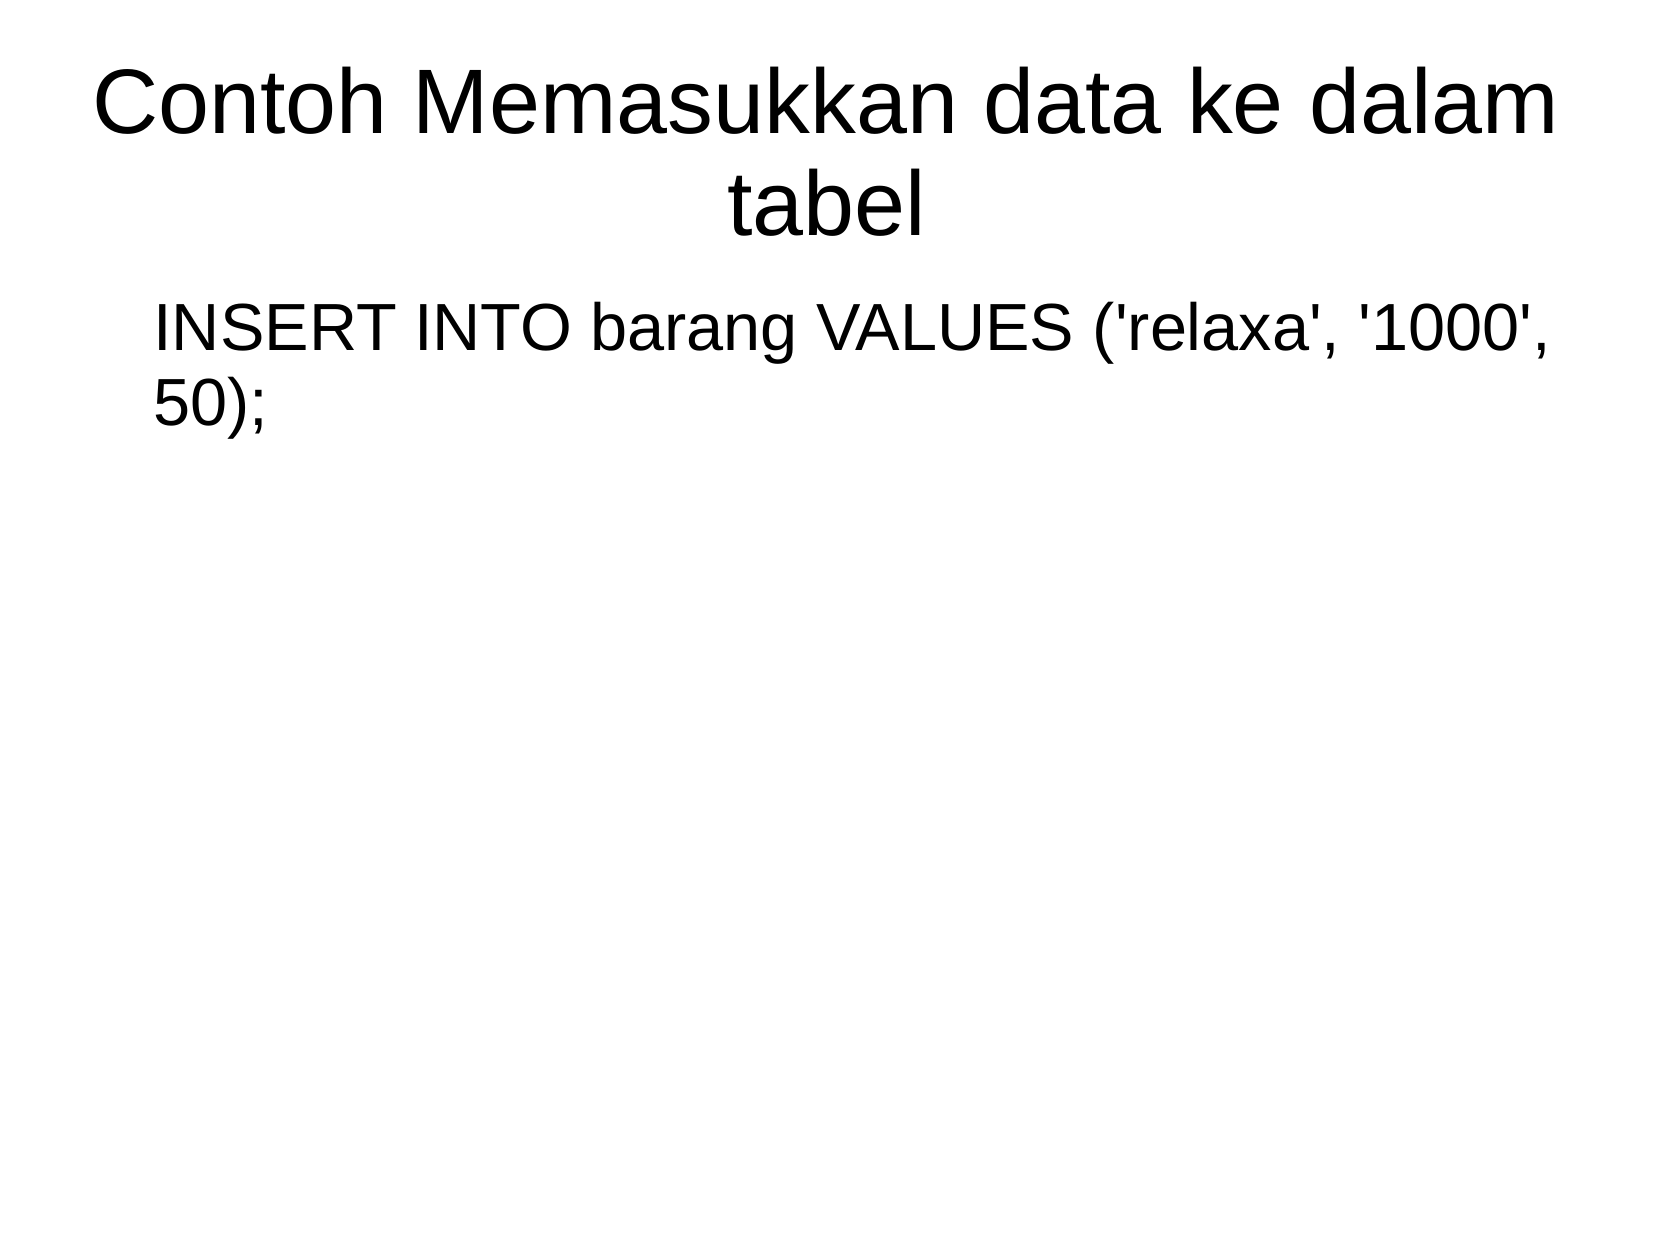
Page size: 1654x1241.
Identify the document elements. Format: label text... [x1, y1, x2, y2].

title Contoh Memasukkan data ke dalam tabel [82, 49, 1571, 257]
list INSERT INTO barang VALUES ('relaxa', '1000', 50); [82, 290, 1571, 1010]
